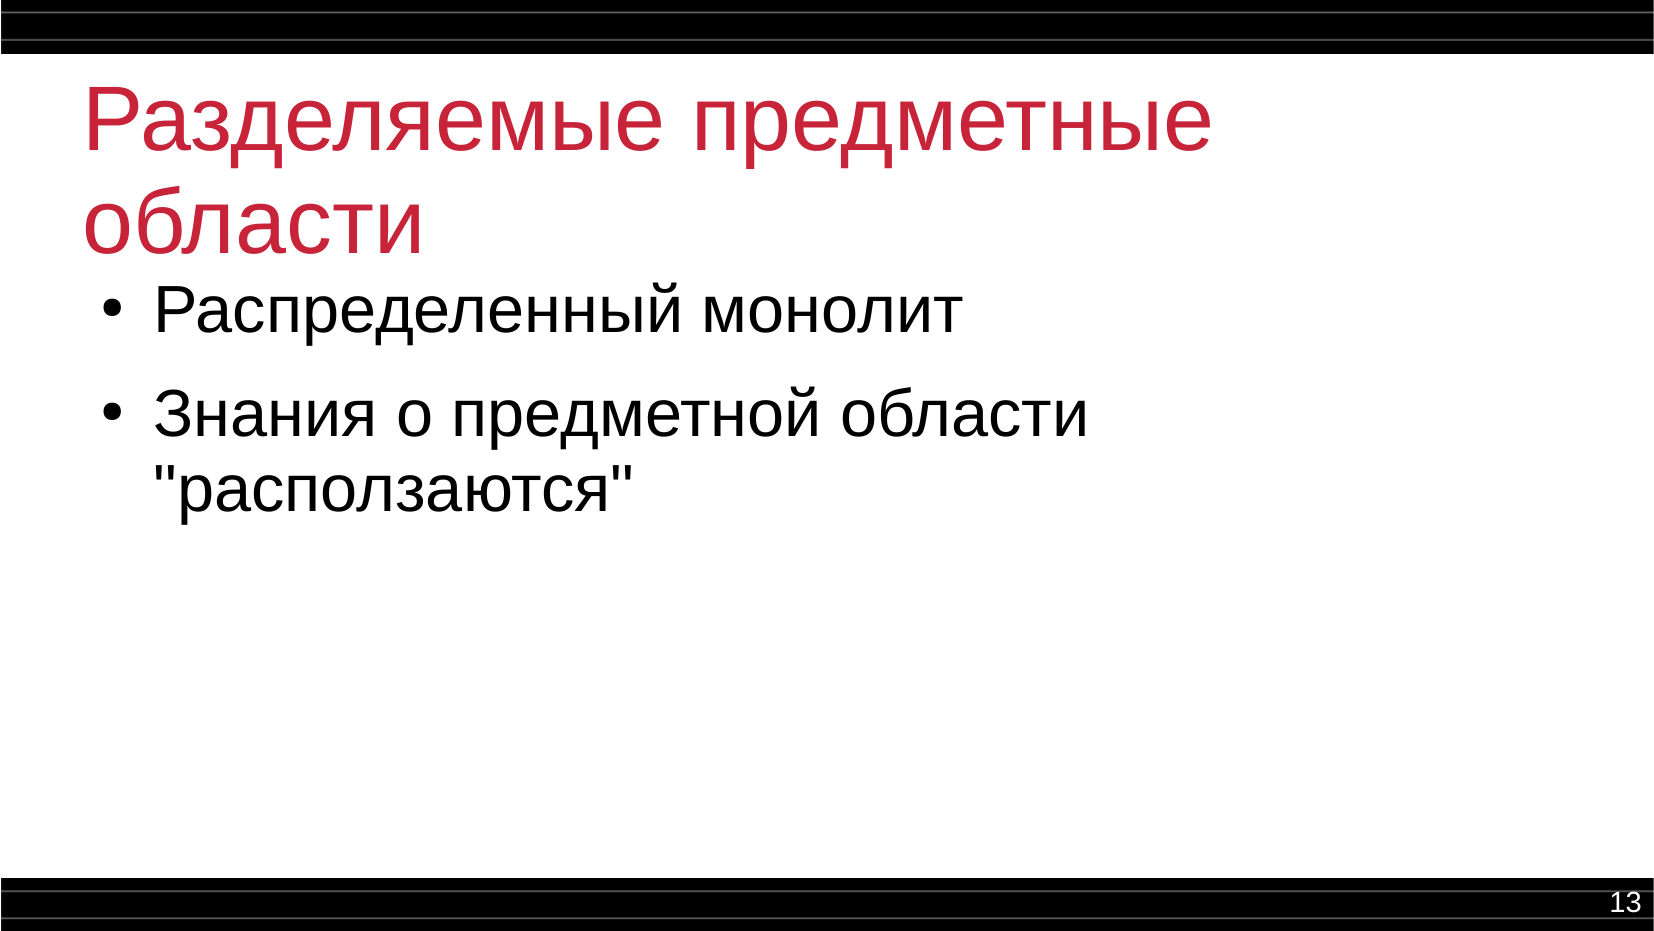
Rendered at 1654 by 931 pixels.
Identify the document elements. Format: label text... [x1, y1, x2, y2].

picture [1, 878, 1654, 931]
picture [1, 0, 1654, 54]
list Распределенный монолит Знания о предметной области "расползаются" [82, 271, 1571, 758]
title Разделяемые предметные области [82, 67, 1571, 271]
